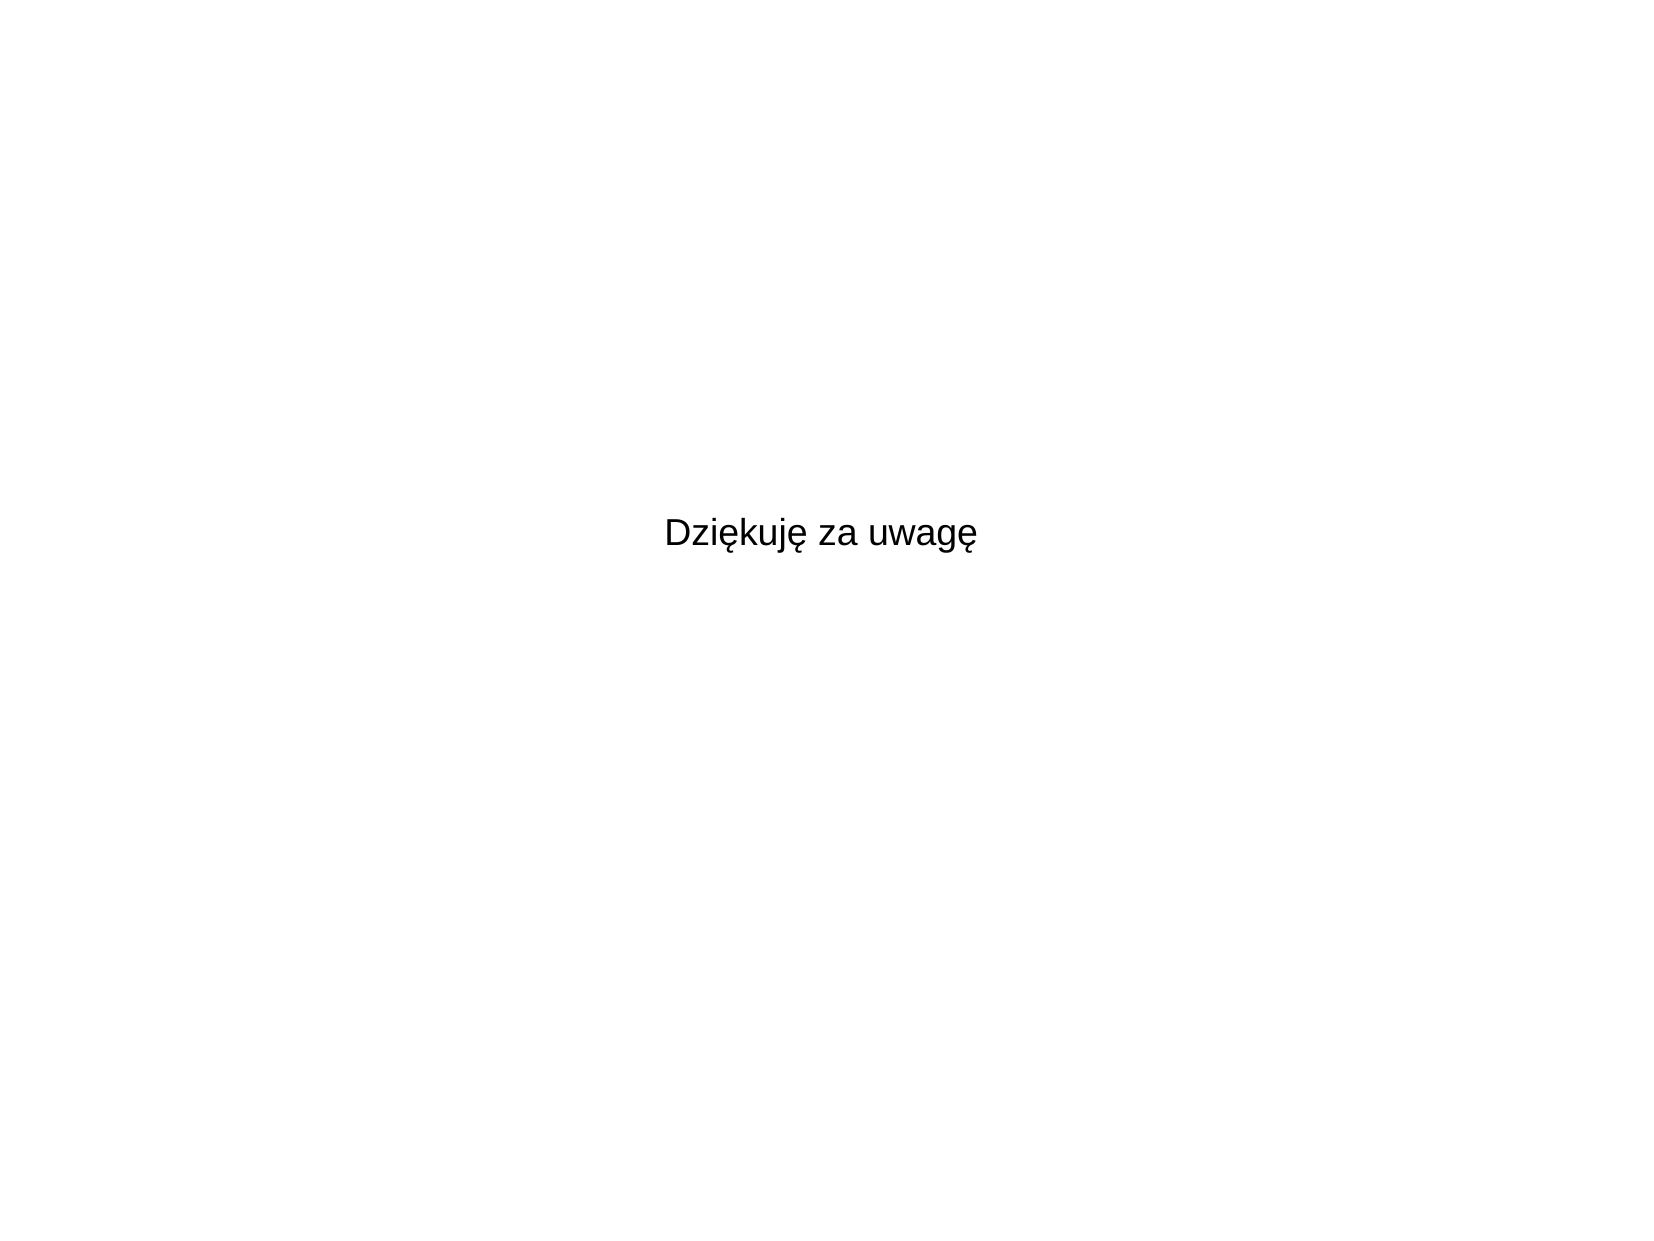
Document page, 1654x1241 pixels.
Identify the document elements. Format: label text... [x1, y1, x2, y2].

text_box Dziękuję za uwagę [649, 504, 994, 562]
